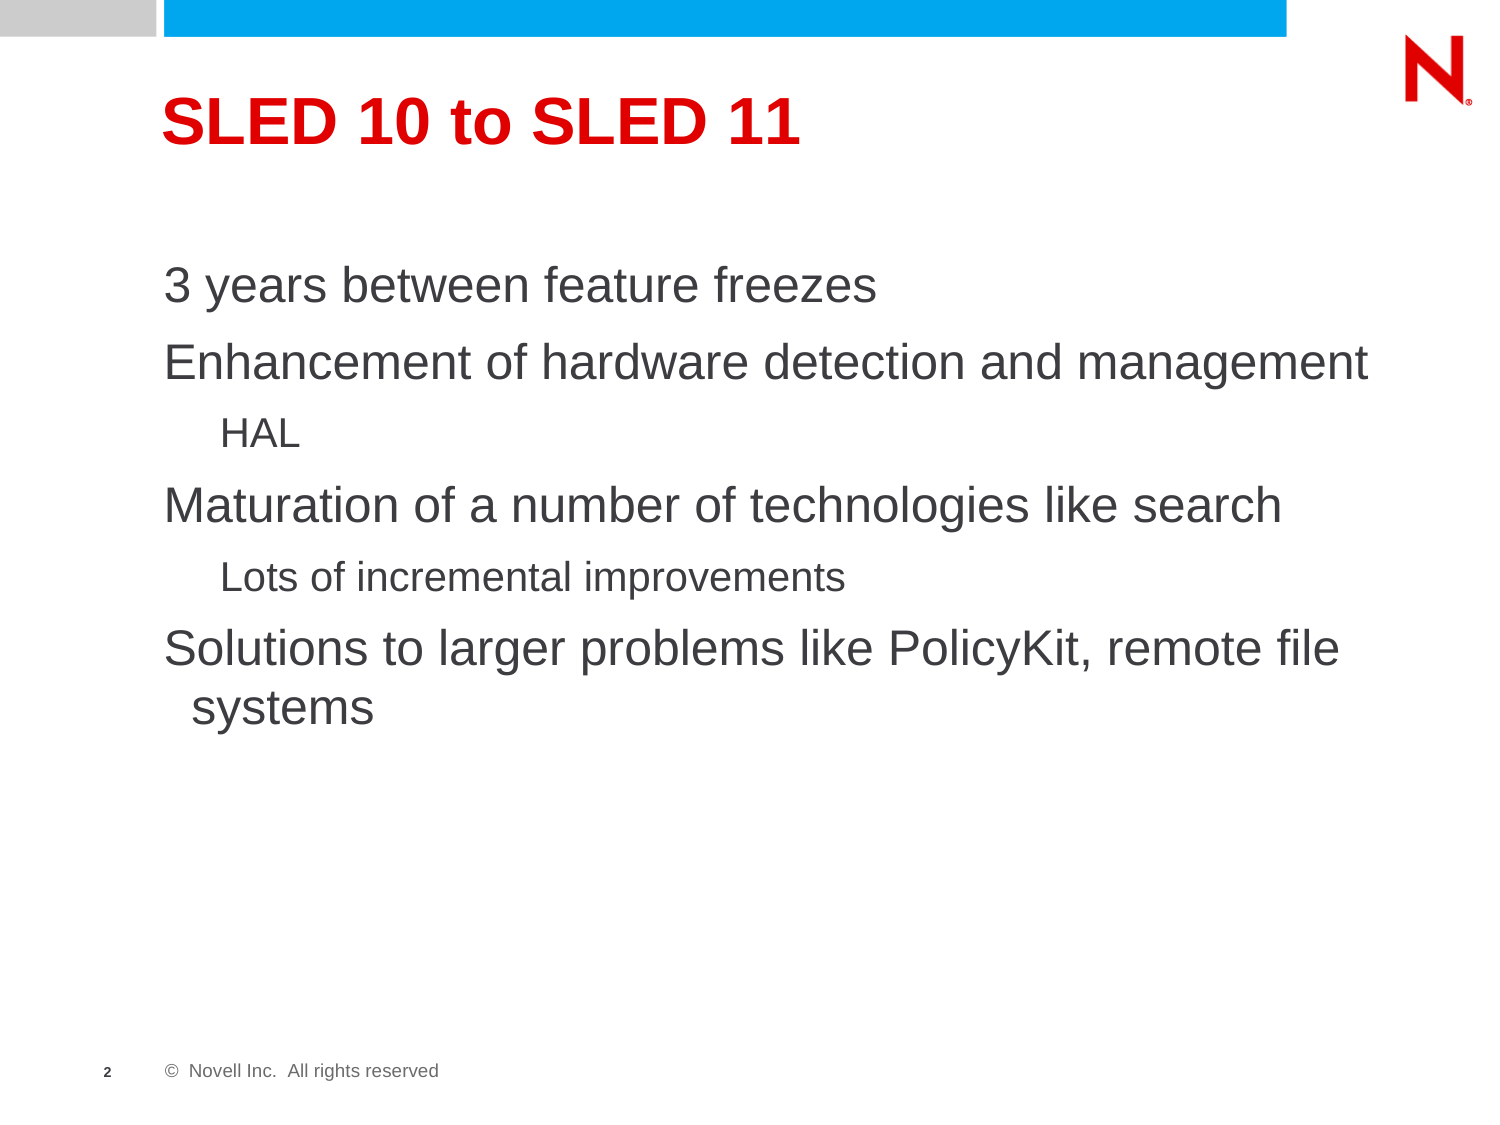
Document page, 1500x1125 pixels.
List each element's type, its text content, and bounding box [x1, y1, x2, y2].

picture [1403, 32, 1473, 107]
title SLED 10 to SLED 11 [161, 41, 1383, 205]
list 3 years between feature freezes Enhancement of hardware detection and management HAL Maturation of a number of technologies like search Lots of incremental improvements Solutions to larger problems like PolicyKit, remote file systems [163, 254, 1404, 986]
